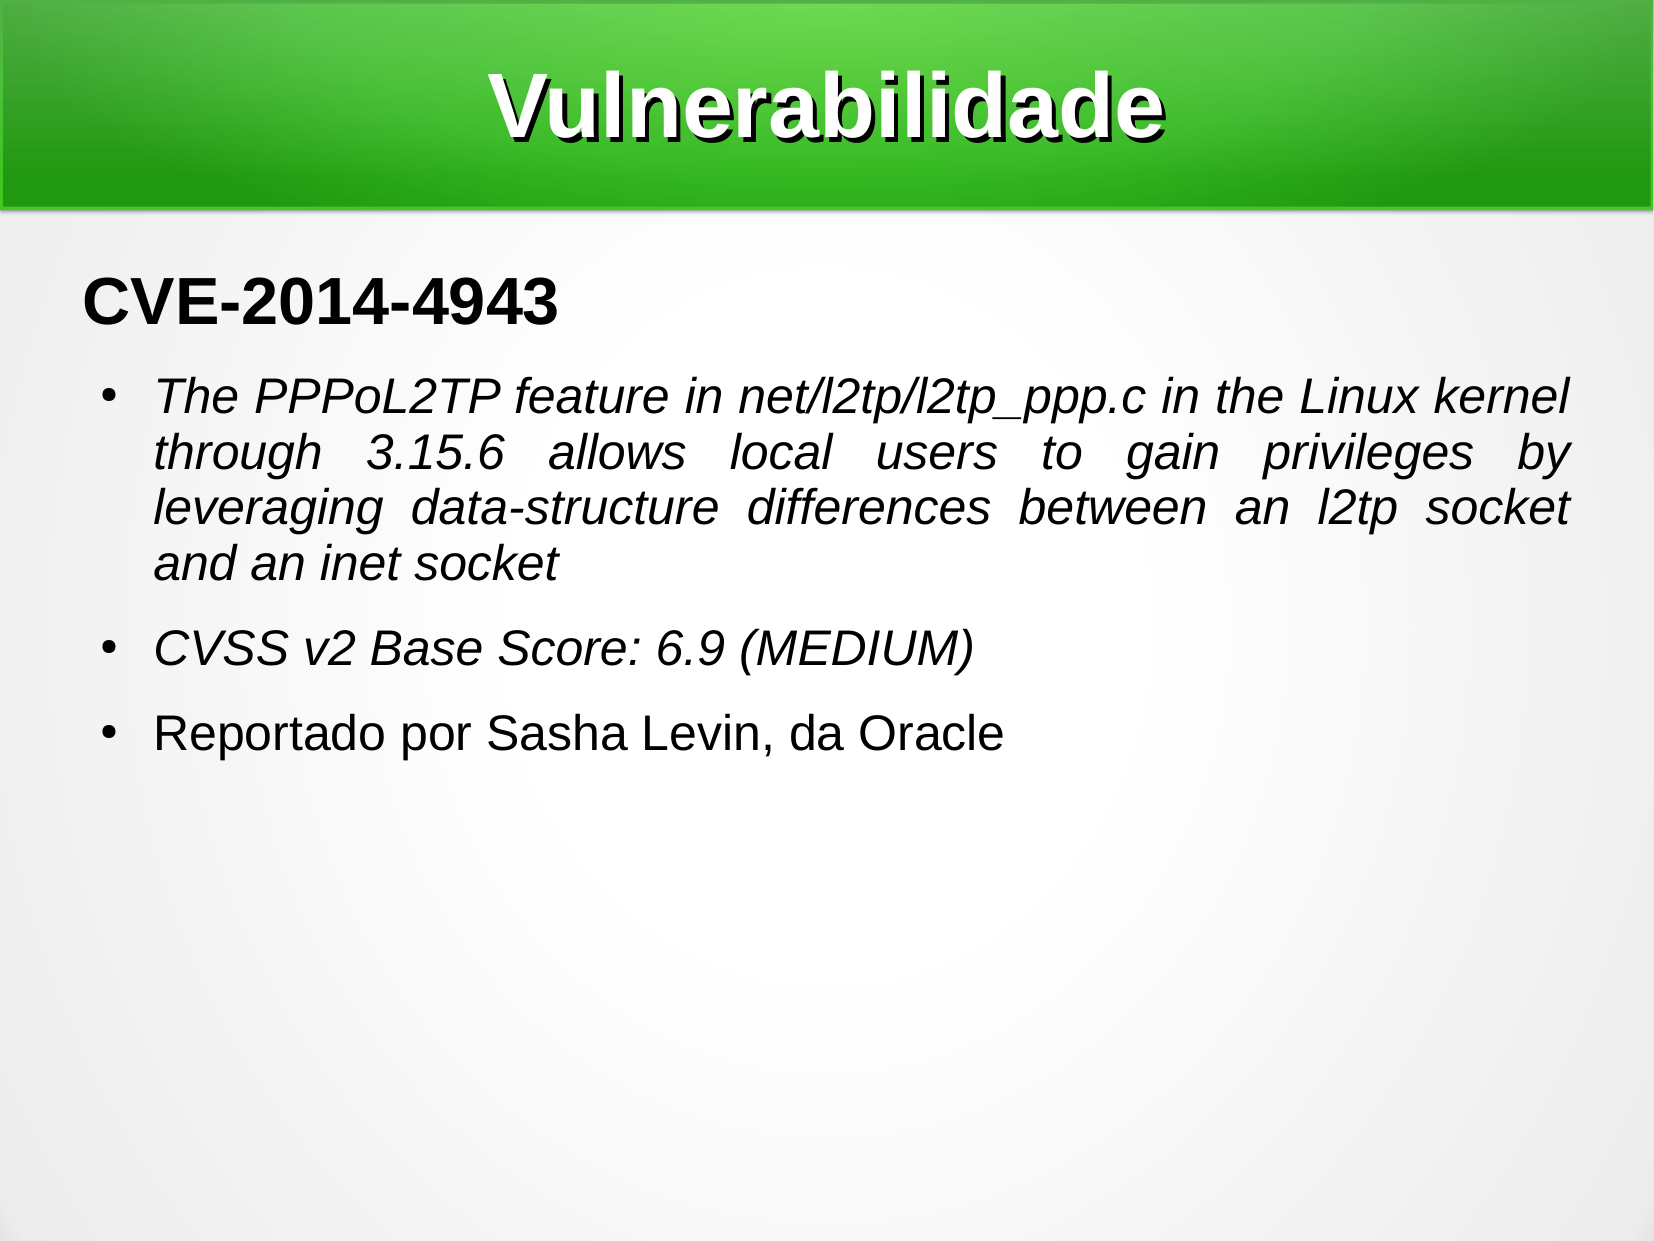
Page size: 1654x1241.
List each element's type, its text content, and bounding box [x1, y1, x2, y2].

title Vulnerabilidade [82, 35, 1571, 178]
list CVE-2014-4943 The PPPoL2TP feature in net/l2tp/l2tp_ppp.c in the Linux kernel through 3.15.6 allows local users to gain privileges by leveraging data-structure differences between an l2tp socket and an inet socket CVSS v2 Base Score: 6.9 (MEDIUM) Reportado por Sasha Levin, da Oracle [82, 263, 1571, 1171]
